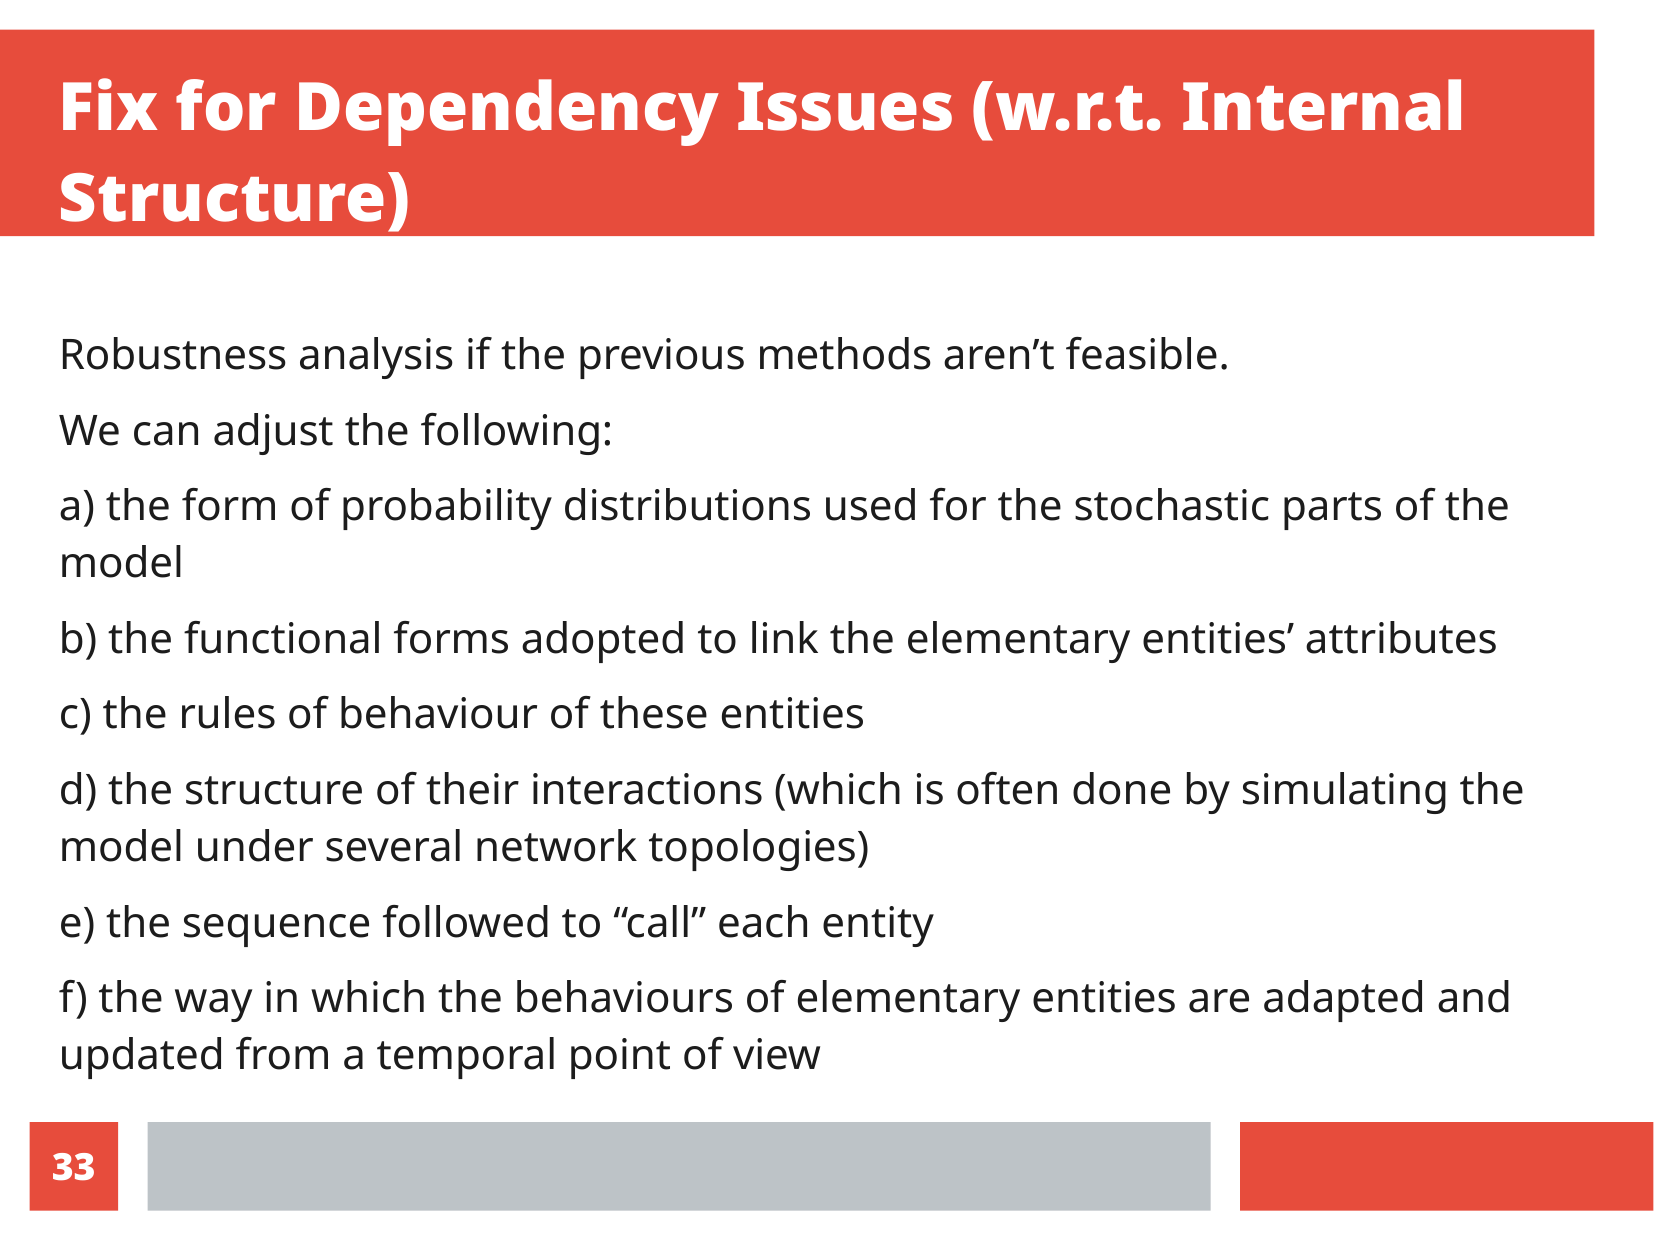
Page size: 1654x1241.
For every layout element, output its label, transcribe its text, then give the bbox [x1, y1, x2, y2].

title Fix for Dependency Issues (w.r.t. Internal Structure) [59, 59, 1595, 207]
list Robustness analysis if the previous methods aren’t feasible. We can adjust the following: a) the form of probability distributions used for the stochastic parts of the model b) the functional forms adopted to link the elementary entities’ attributes c) the rules of behaviour of these entities d) the structure of their interactions (which is often done by simulating the model under several network topologies) e) the sequence followed to “call” each entity f) the way in which the behaviours of elementary entities are adapted and updated from a temporal point of view [59, 324, 1565, 1093]
